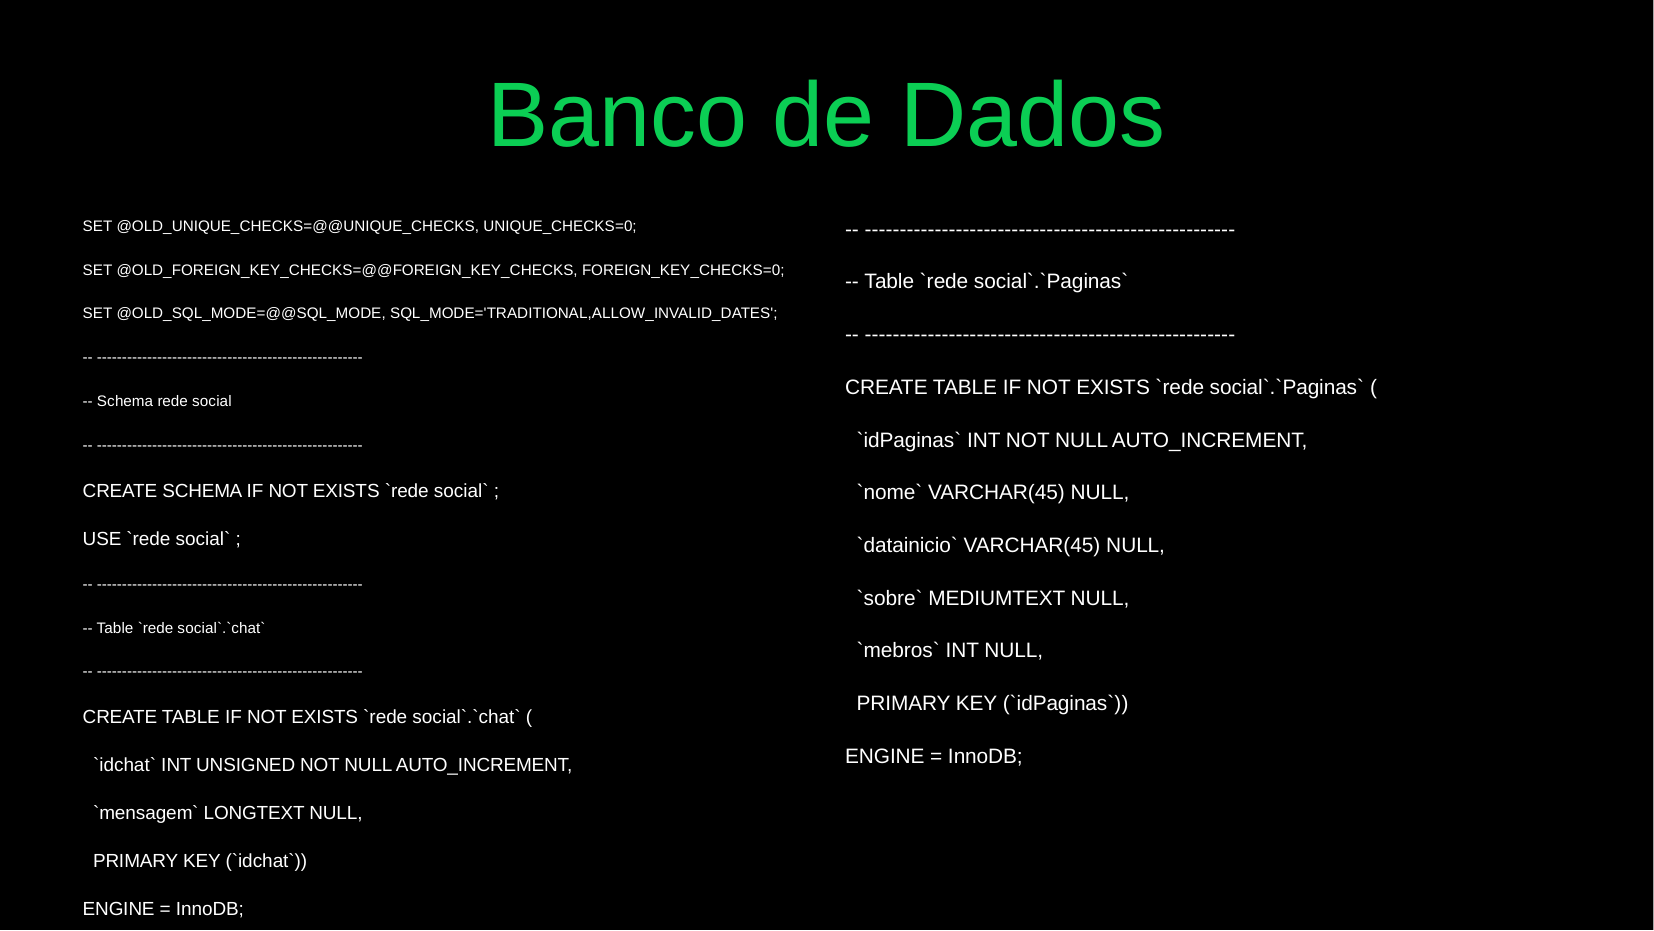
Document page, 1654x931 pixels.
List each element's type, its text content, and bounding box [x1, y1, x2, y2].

title Banco de Dados [82, 12, 1571, 218]
list SET @OLD_UNIQUE_CHECKS=@@UNIQUE_CHECKS, UNIQUE_CHECKS=0; SET @OLD_FOREIGN_KEY_CHECKS=@@FOREIGN_KEY_CHECKS, FOREIGN_KEY_CHECKS=0; SET @OLD_SQL_MODE=@@SQL_MODE, SQL_MODE='TRADITIONAL,ALLOW_INVALID_DATES'; -- ----------------------------------------------------- -- Schema rede social -- ----------------------------------------------------- CREATE SCHEMA IF NOT EXISTS `rede social` ; USE `rede social` ; -- ----------------------------------------------------- -- Table `rede social`.`chat` -- ----------------------------------------------------- CREATE TABLE IF NOT EXISTS `rede social`.`chat` ( `idchat` INT UNSIGNED NOT NULL AUTO_INCREMENT, `mensagem` LONGTEXT NULL, PRIMARY KEY (`idchat`)) ENGINE = InnoDB; [82, 217, 825, 923]
list -- ----------------------------------------------------- -- Table `rede social`.`Paginas` -- ----------------------------------------------------- CREATE TABLE IF NOT EXISTS `rede social`.`Paginas` ( `idPaginas` INT NOT NULL AUTO_INCREMENT, `nome` VARCHAR(45) NULL, `datainicio` VARCHAR(45) NULL, `sobre` MEDIUMTEXT NULL, `mebros` INT NULL, PRIMARY KEY (`idPaginas`)) ENGINE = InnoDB; [845, 217, 1624, 929]
